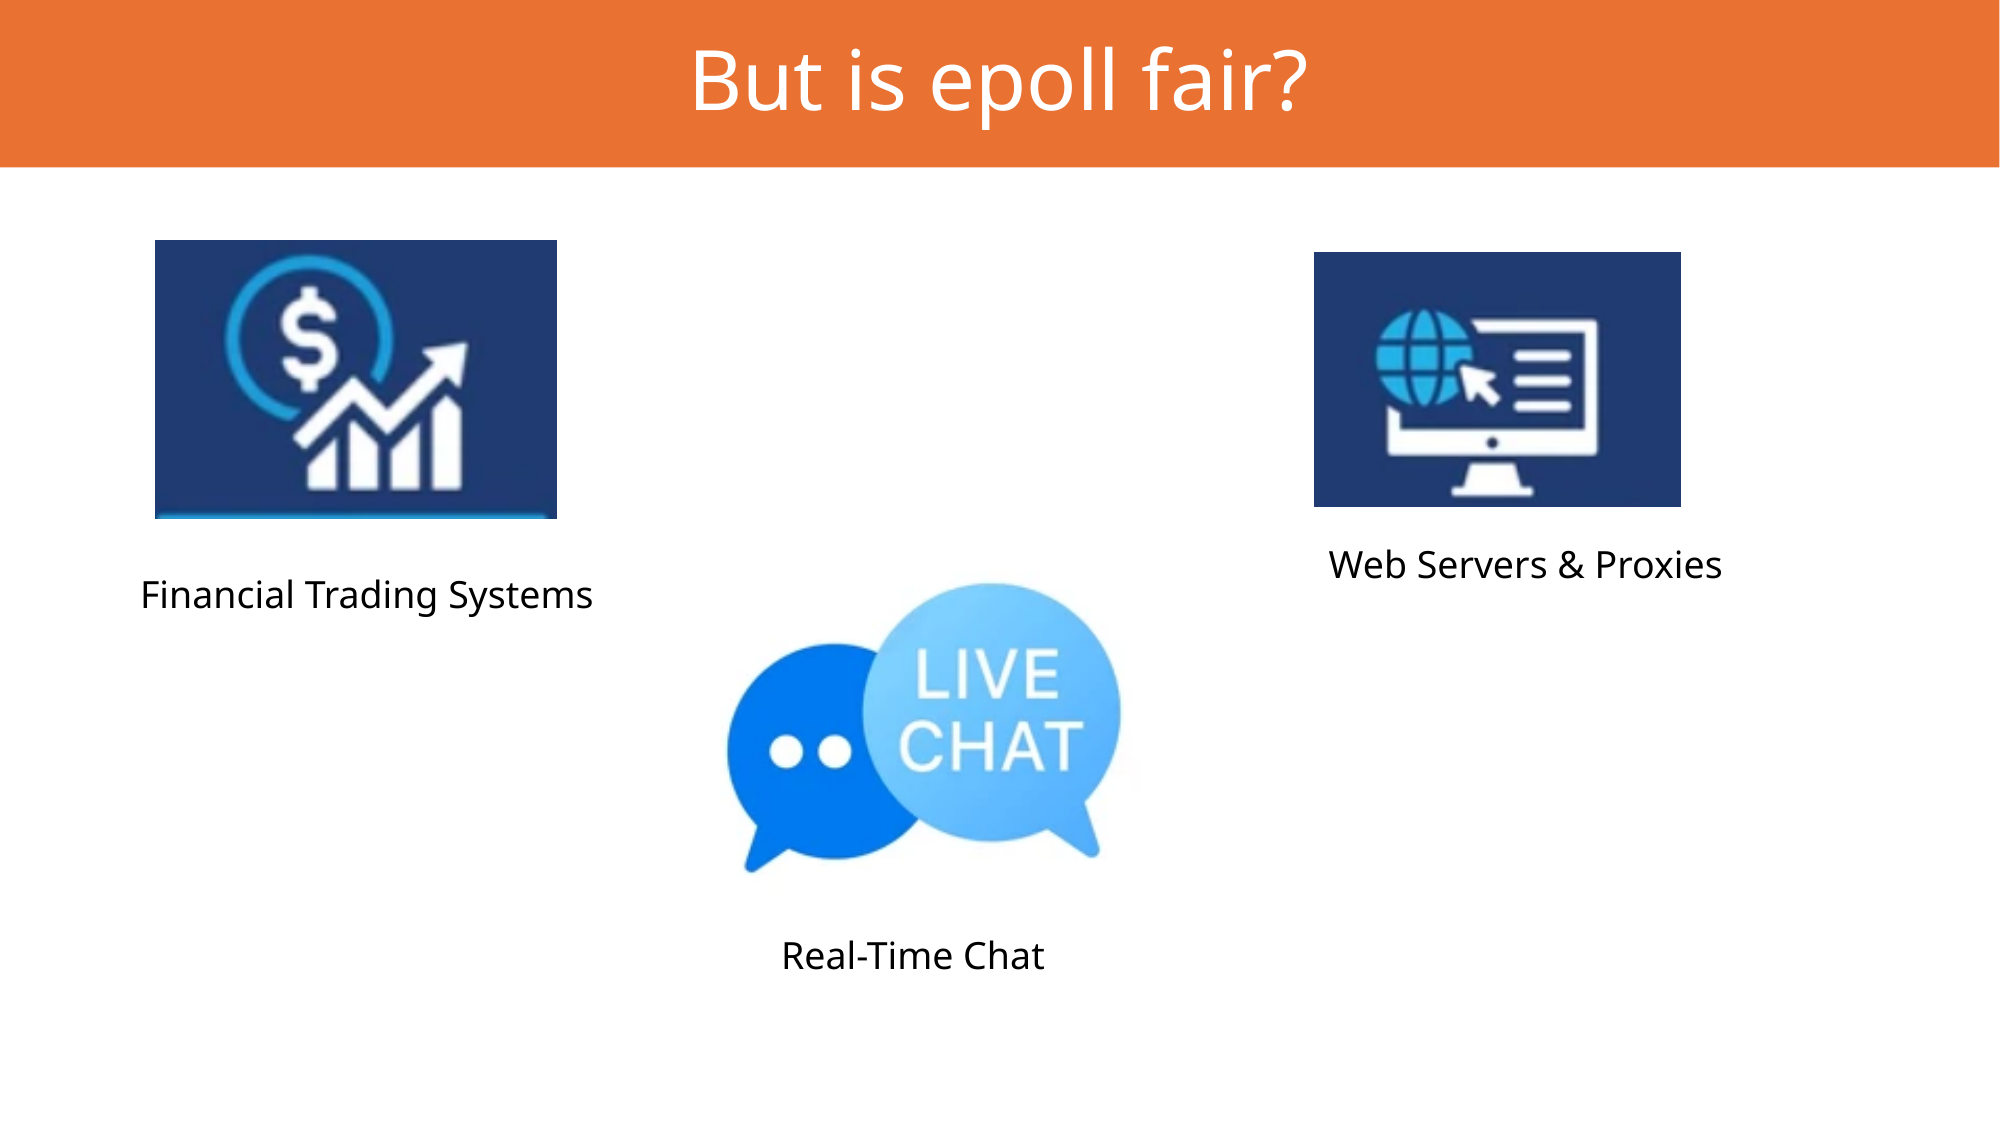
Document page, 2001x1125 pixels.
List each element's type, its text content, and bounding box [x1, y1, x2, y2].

text_box Web Servers & Proxies [1313, 533, 1921, 594]
picture [155, 240, 557, 519]
title But is epoll fair? [0, 0, 2000, 168]
picture [703, 563, 1144, 898]
text_box Financial Trading Systems [125, 563, 703, 624]
picture [1314, 252, 1681, 507]
text_box Real-Time Chat [766, 924, 1373, 986]
